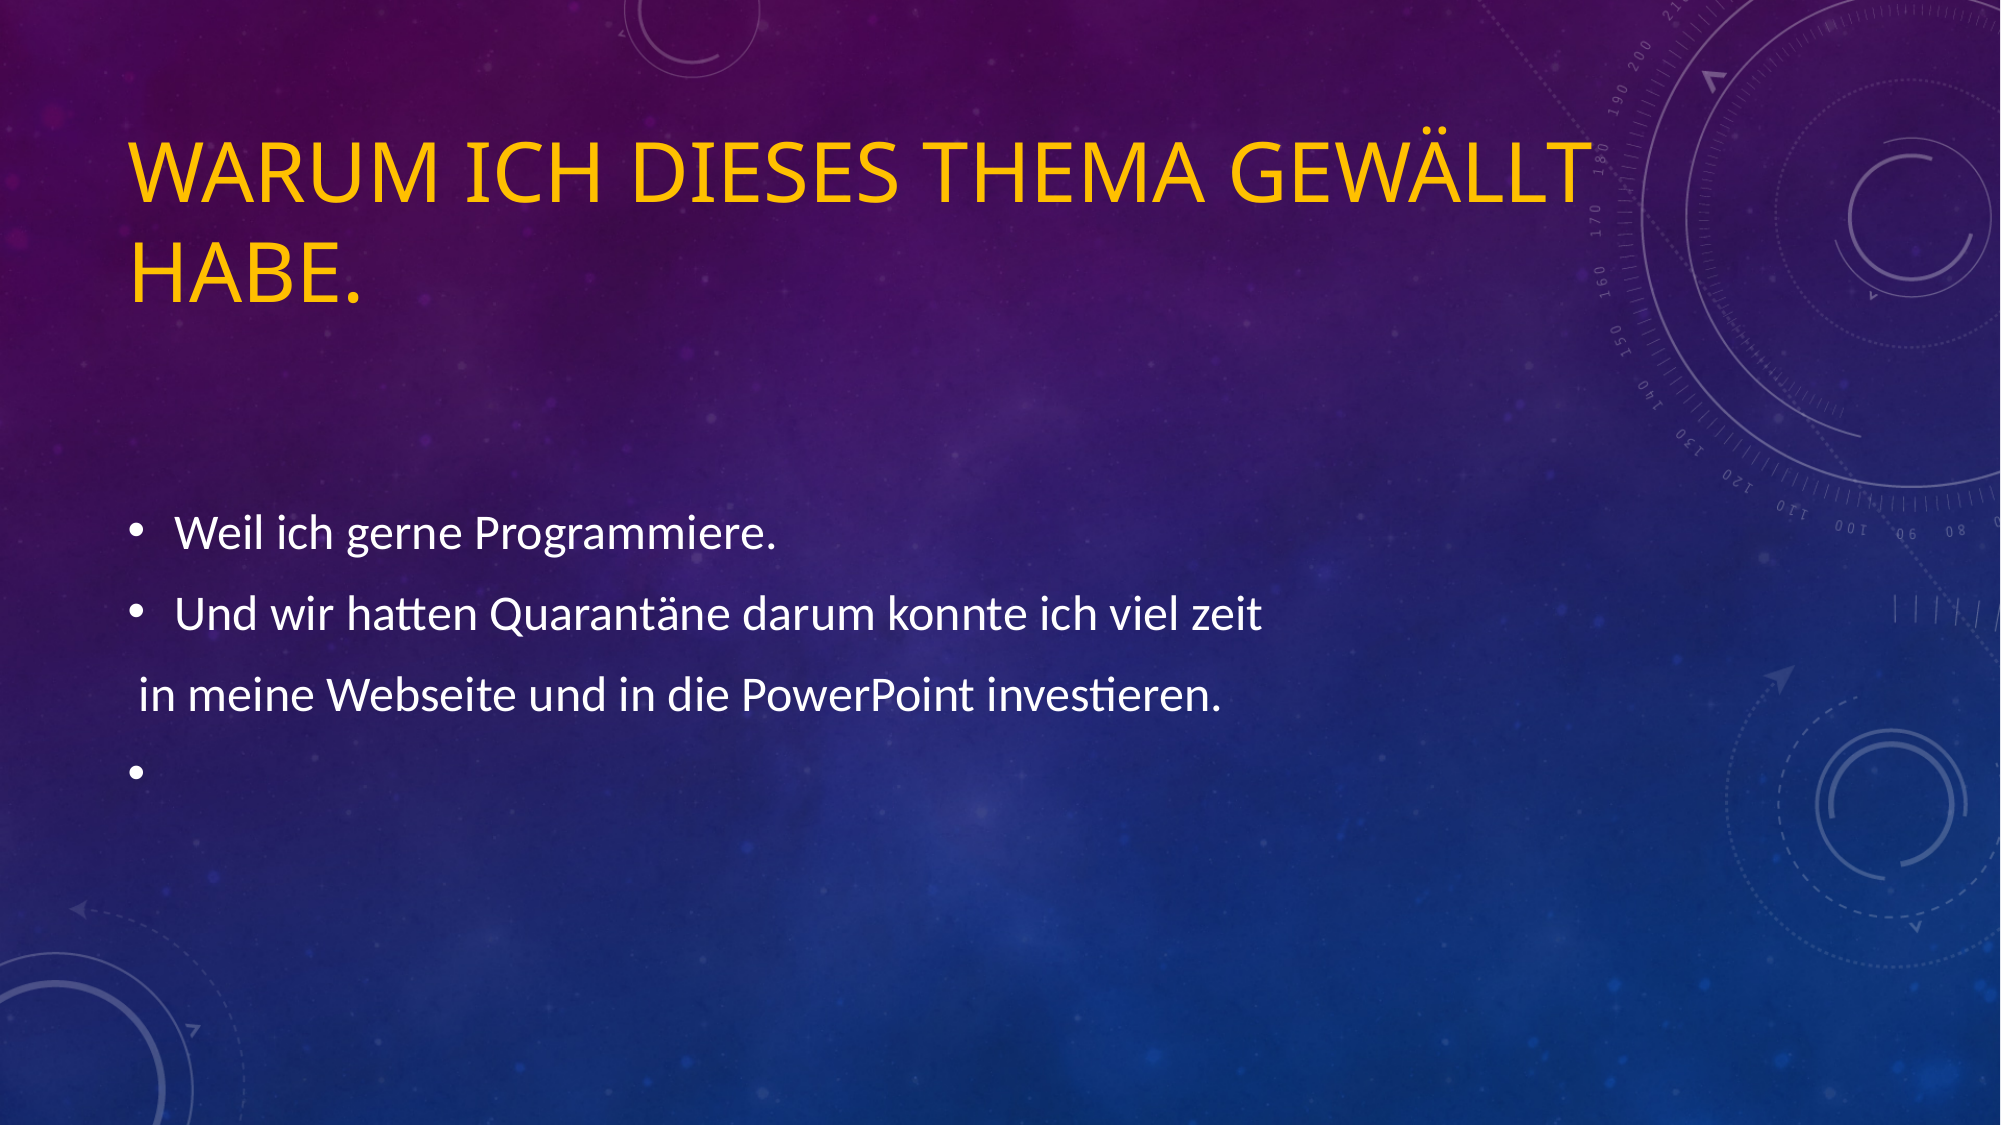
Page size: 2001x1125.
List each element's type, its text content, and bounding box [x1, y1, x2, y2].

list Weil ich gerne Programmiere. Und wir hatten Quarantäne darum konnte ich viel zeit in meine Webseite und in die PowerPoint investieren. [112, 351, 1775, 950]
title Warum ich dieses Thema gewällt habe. [112, 99, 1775, 339]
